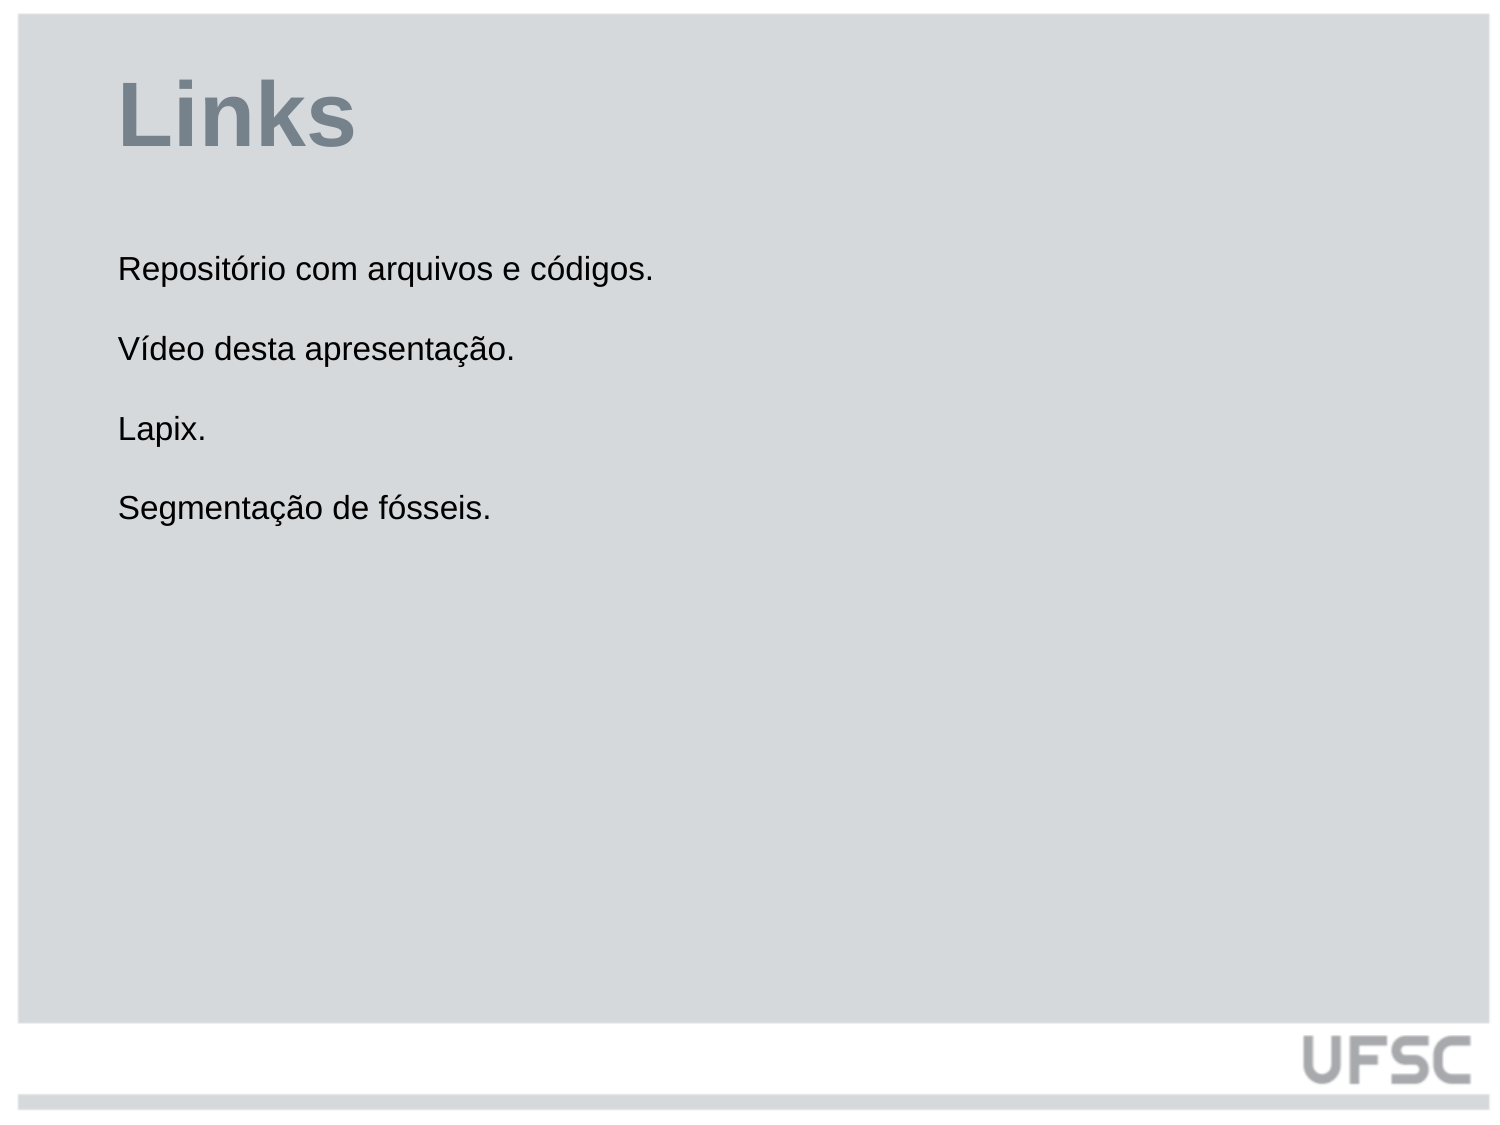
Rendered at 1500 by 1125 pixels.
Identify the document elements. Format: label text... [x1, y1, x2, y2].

picture [0, 0, 1500, 1125]
text_box Repositório com arquivos e códigos. Vídeo desta apresentação. Lapix. Segmentação de fósseis. [103, 239, 1344, 798]
text_box Links [103, 59, 1397, 278]
